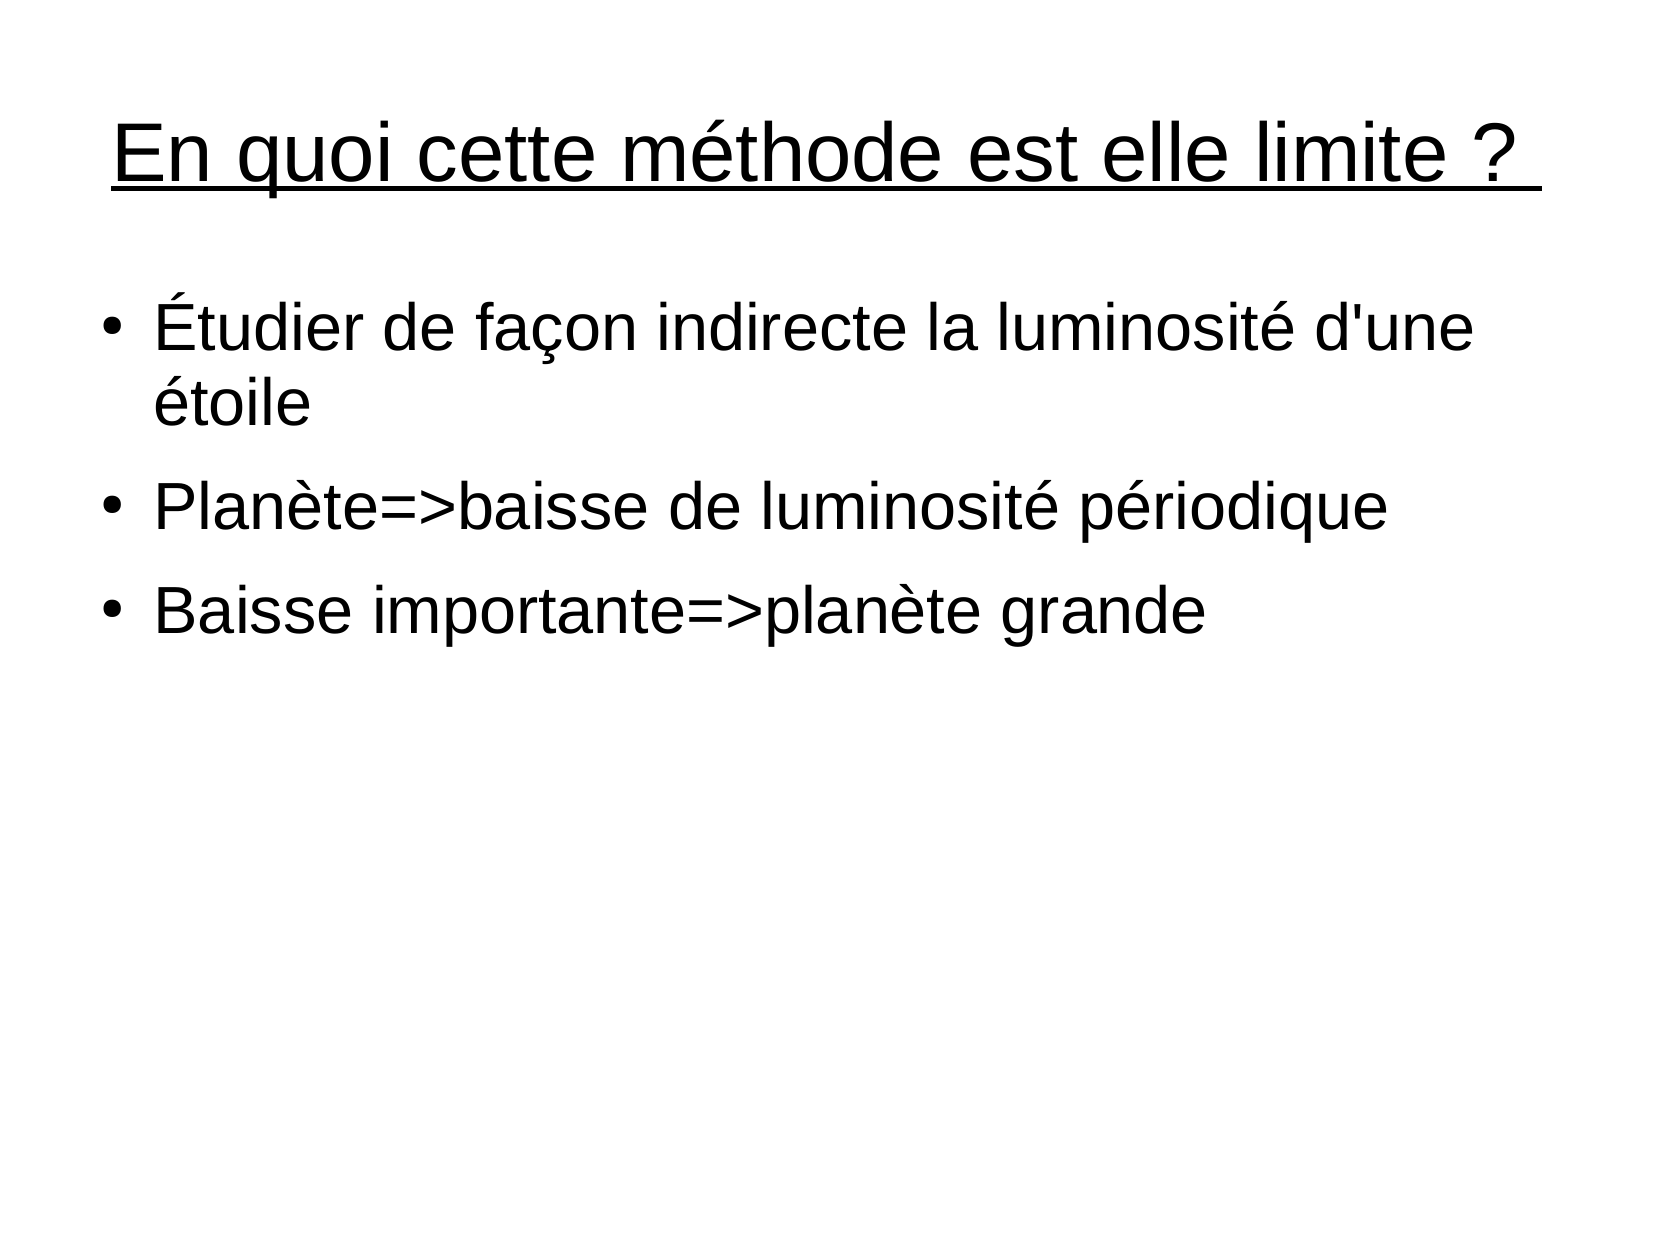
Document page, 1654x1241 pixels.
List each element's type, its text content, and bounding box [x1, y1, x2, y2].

list Étudier de façon indirecte la luminosité d'une étoile Planète=>baisse de luminosité périodique Baisse importante=>planète grande [82, 290, 1571, 1109]
title En quoi cette méthode est elle limite ? [82, 49, 1571, 257]
